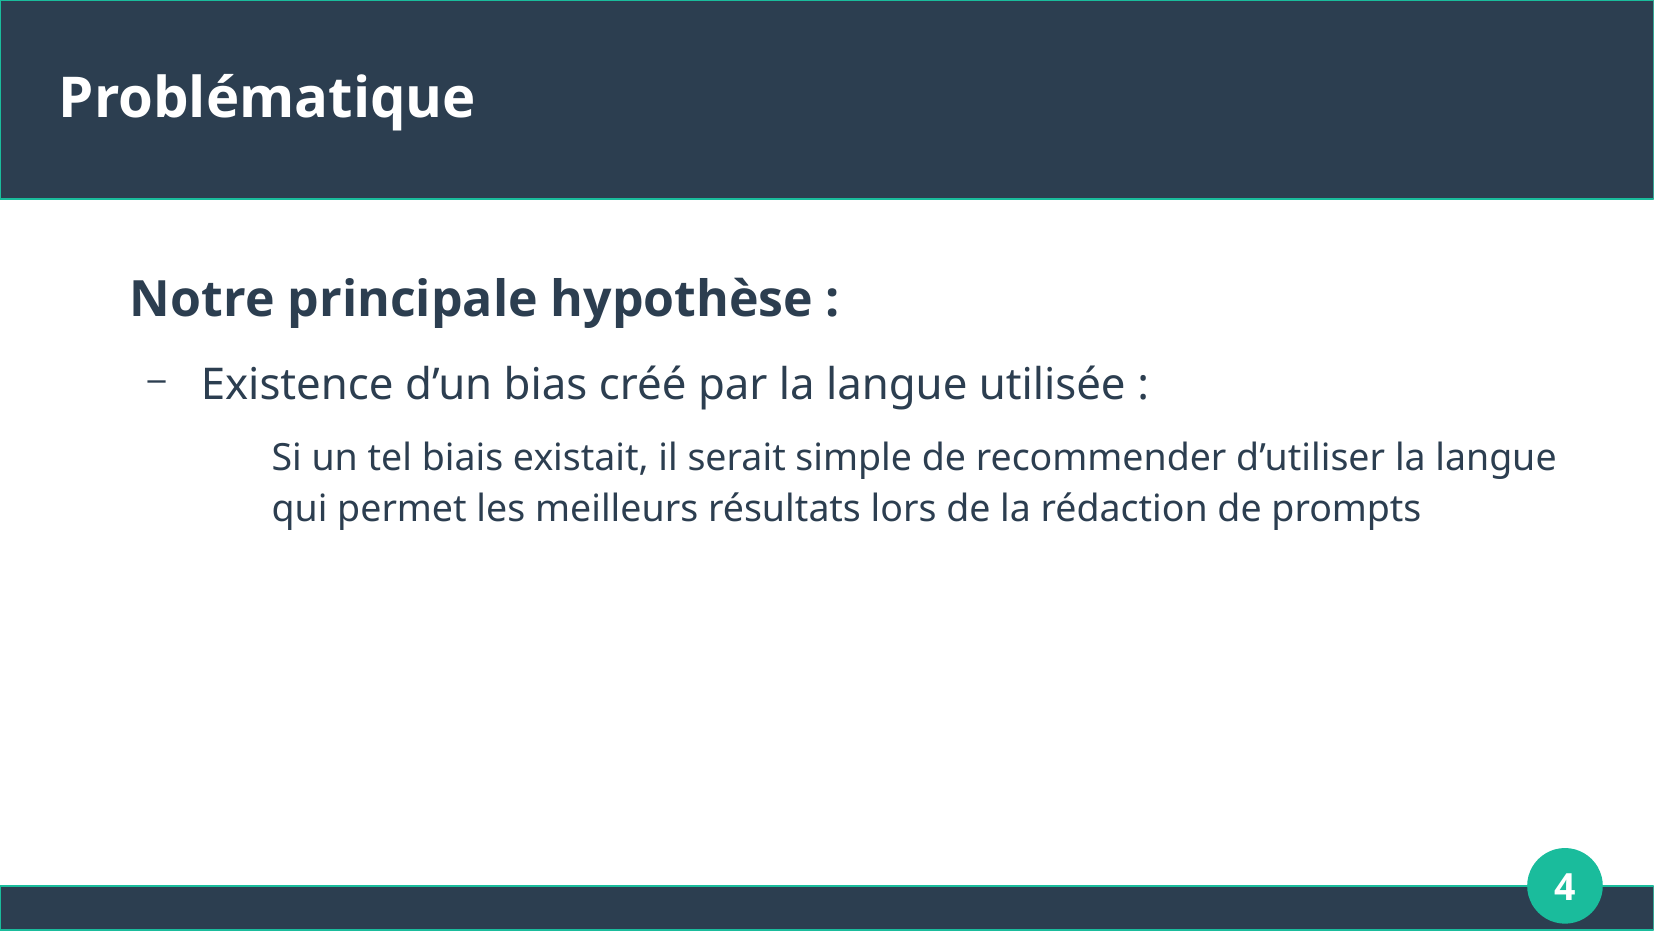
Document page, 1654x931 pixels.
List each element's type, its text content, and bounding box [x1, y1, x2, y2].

list Notre principale hypothèse : Existence d’un bias créé par la langue utilisée : Si un tel biais existait, il serait simple de recommender d’utiliser la langue qui permet les meilleurs résultats lors de la rédaction de prompts [59, 262, 1595, 864]
title Problématique [59, 37, 1595, 156]
